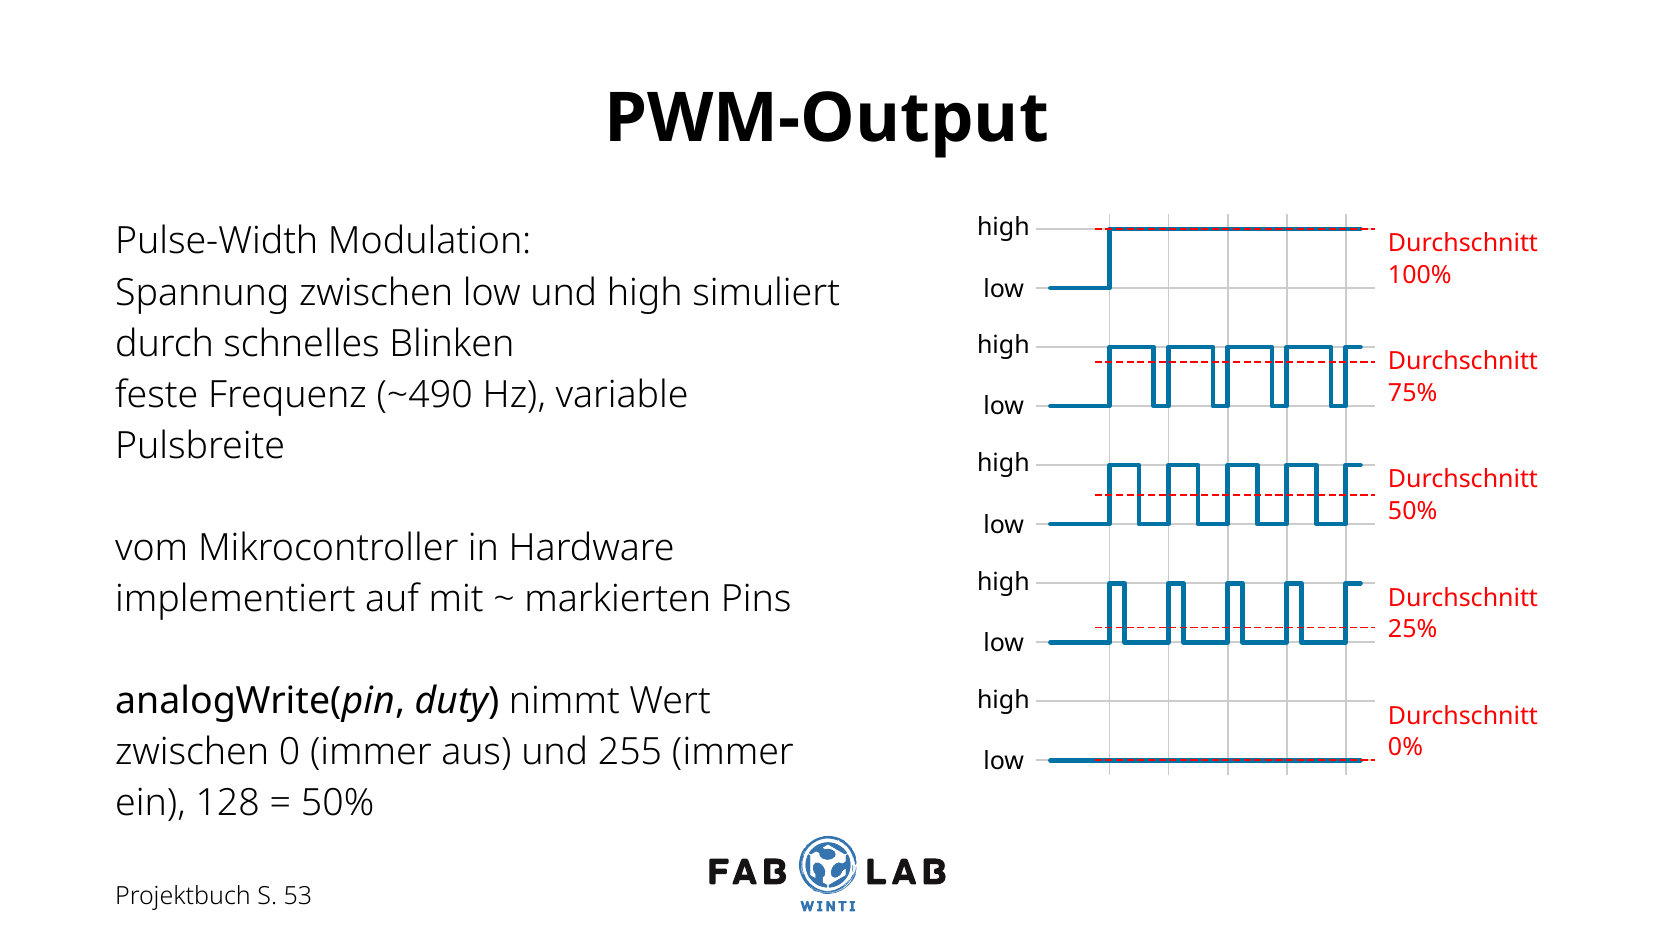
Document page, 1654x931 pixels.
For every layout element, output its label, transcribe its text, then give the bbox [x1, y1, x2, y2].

text_box Pulse-Width Modulation: Spannung zwischen low und high simuliert durch schnelles Blinken feste Frequenz (~490 Hz), variable Pulsbreite vom Mikrocontroller in Hardware implementiert auf mit ~ markierten Pins analogWrite(pin, duty) nimmt Wert zwischen 0 (immer aus) und 255 (immer ein), 128 = 50% Projektbuch S. 53 [100, 206, 863, 791]
title PWM-Output [82, 37, 1571, 193]
picture [961, 198, 1554, 791]
